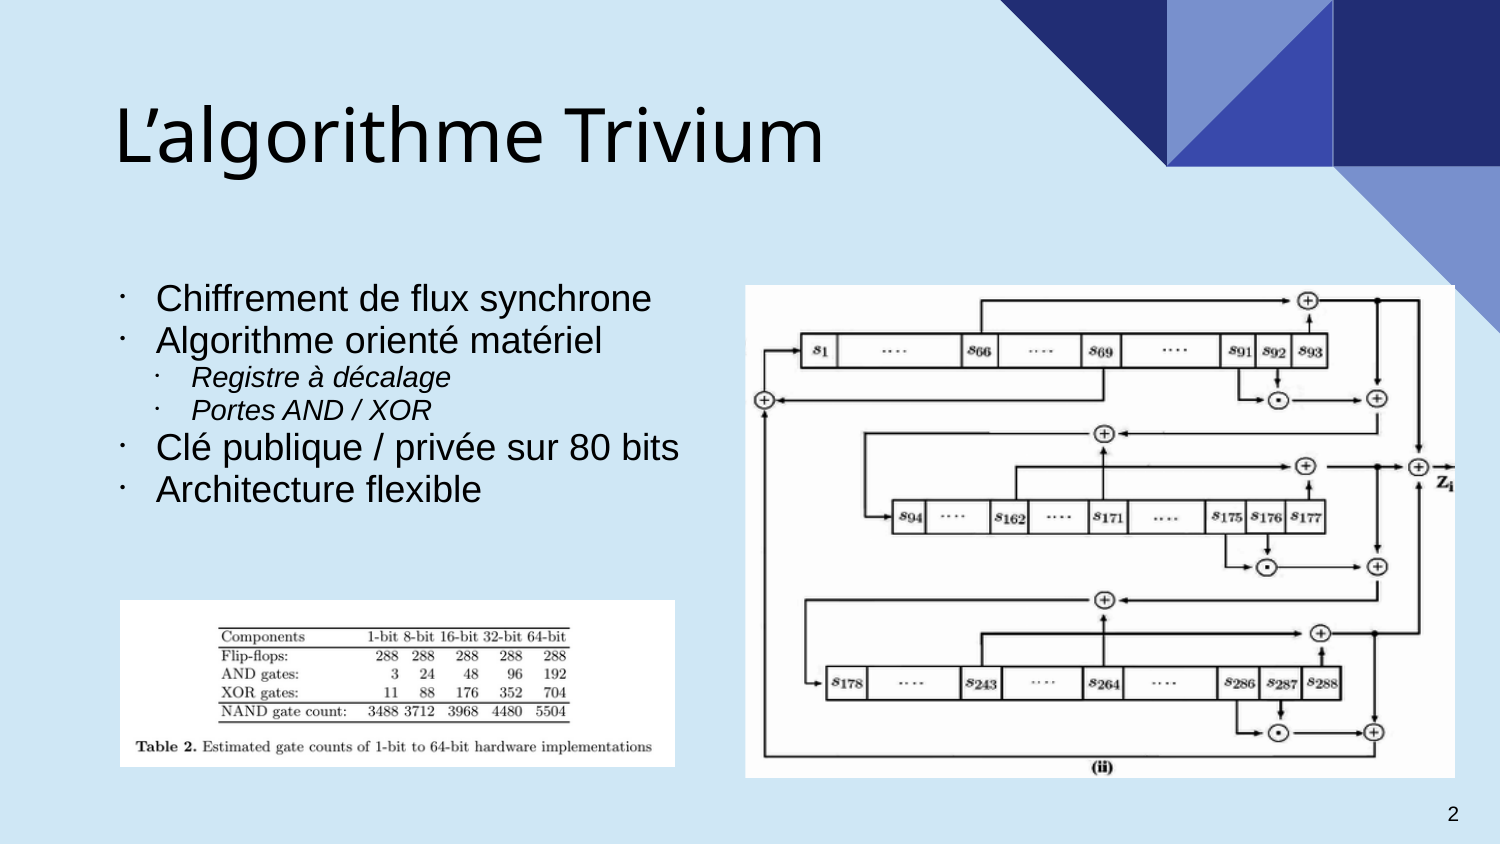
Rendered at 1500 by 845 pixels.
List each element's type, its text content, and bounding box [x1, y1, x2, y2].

text_box 2 [1432, 795, 1478, 834]
text_box Chiffrement de flux synchrone Algorithme orienté matériel Registre à décalage Portes AND / XOR Clé publique / privée sur 80 bits Architecture flexible [105, 270, 736, 561]
picture [120, 600, 675, 768]
title L’algorithme Trivium [98, 54, 1447, 193]
picture [745, 285, 1456, 780]
